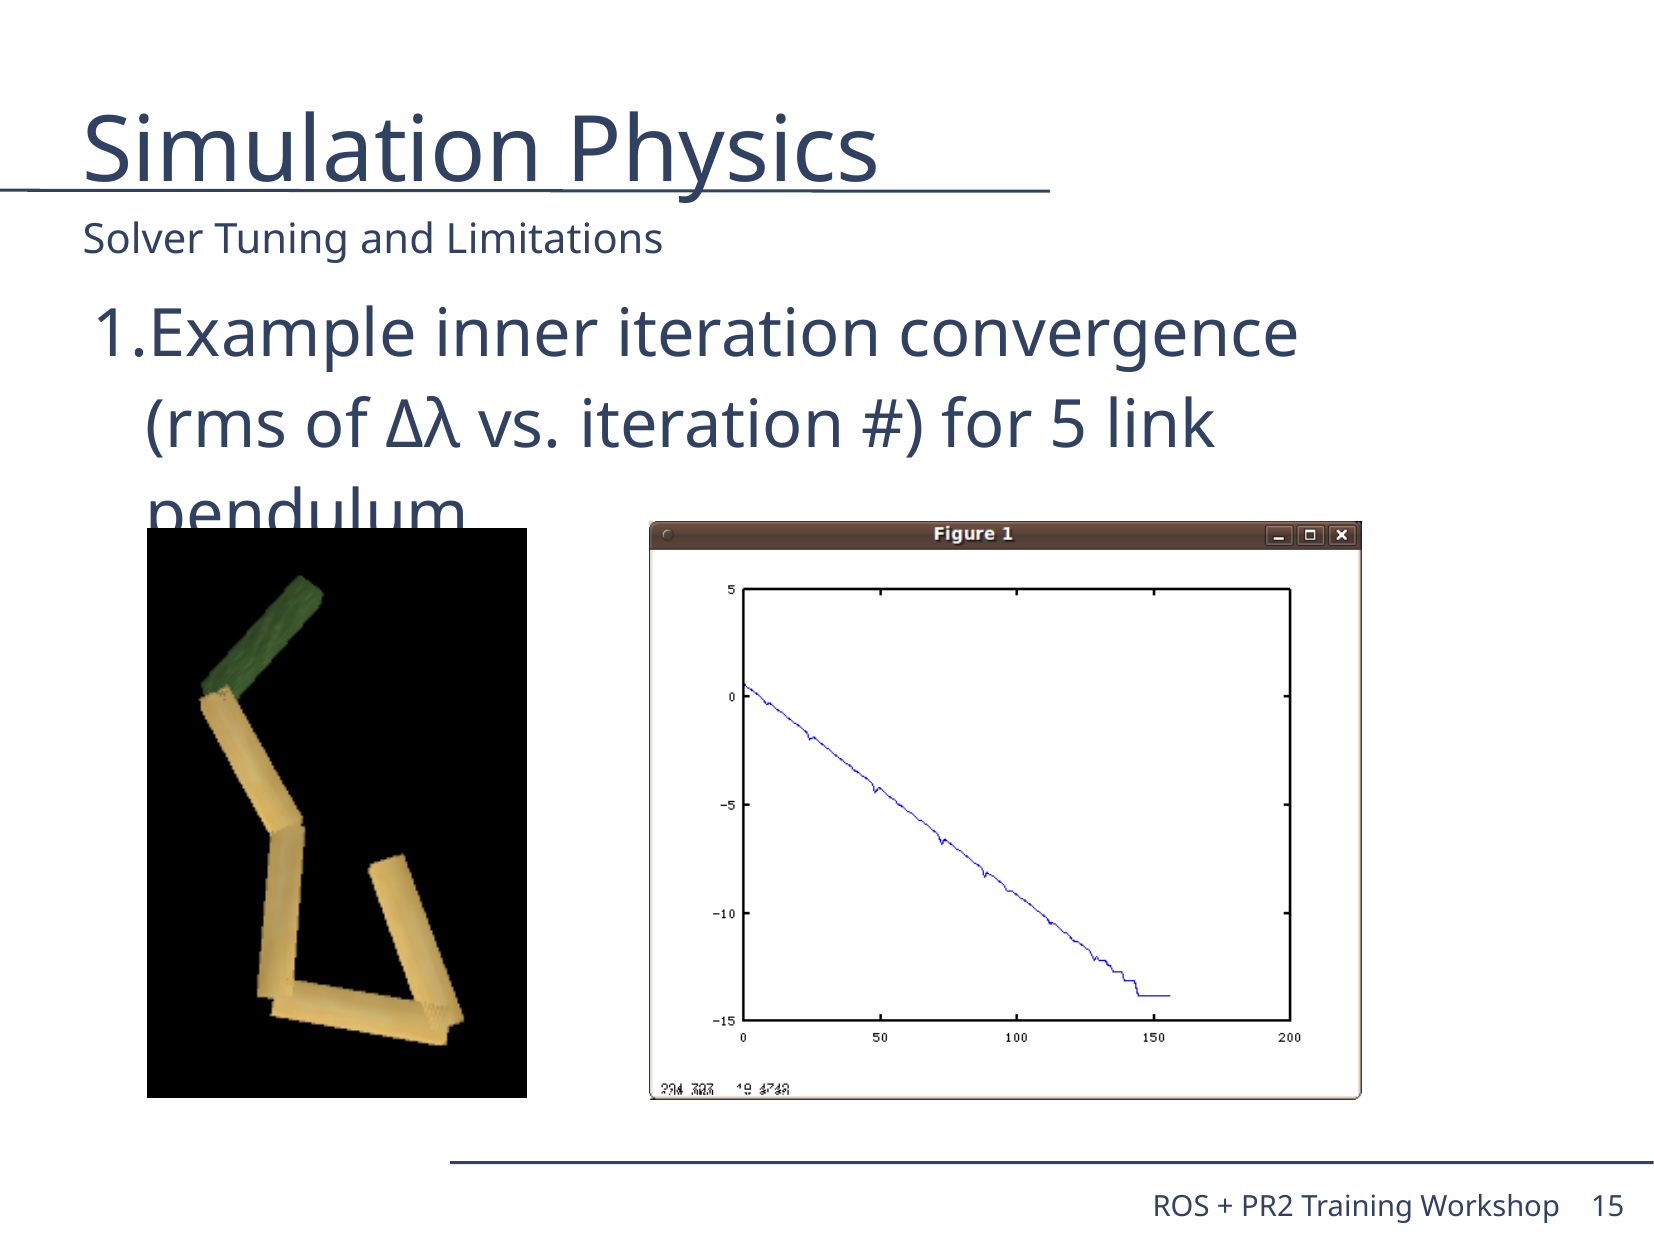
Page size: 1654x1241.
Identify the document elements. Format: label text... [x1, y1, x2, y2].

picture [147, 528, 527, 1098]
title Simulation Physics Solver Tuning and Limitations [82, 78, 1571, 271]
picture [649, 521, 1362, 1100]
list Example inner iteration convergence (rms of Δλ vs. iteration #) for 5 link pendulum. [75, 285, 1426, 1013]
